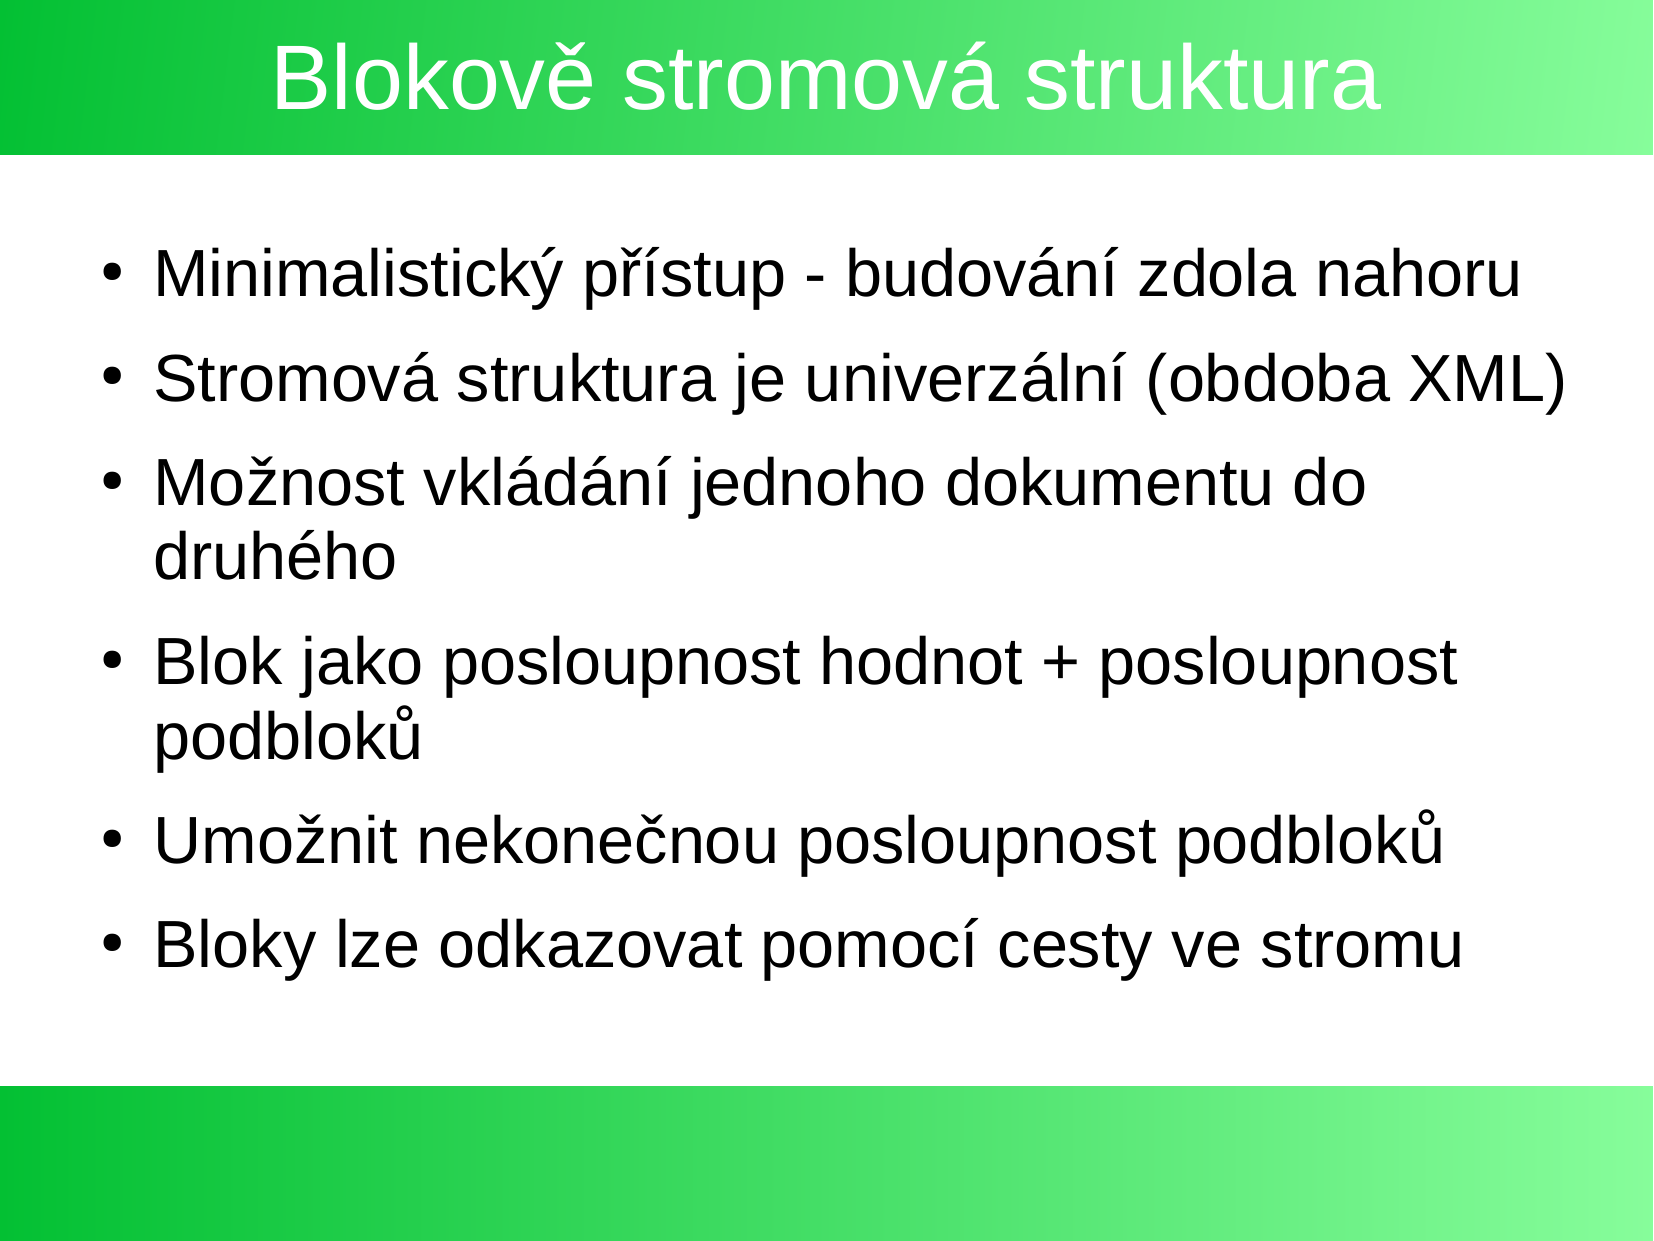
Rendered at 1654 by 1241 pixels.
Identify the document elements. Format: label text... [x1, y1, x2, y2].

list Minimalistický přístup - budování zdola nahoru Stromová struktura je univerzální (obdoba XML) Možnost vkládání jednoho dokumentu do druhého Blok jako posloupnost hodnot + posloupnost podbloků Umožnit nekonečnou posloupnost podbloků Bloky lze odkazovat pomocí cesty ve stromu [82, 236, 1571, 1010]
title Blokově stromová struktura [82, 25, 1571, 130]
